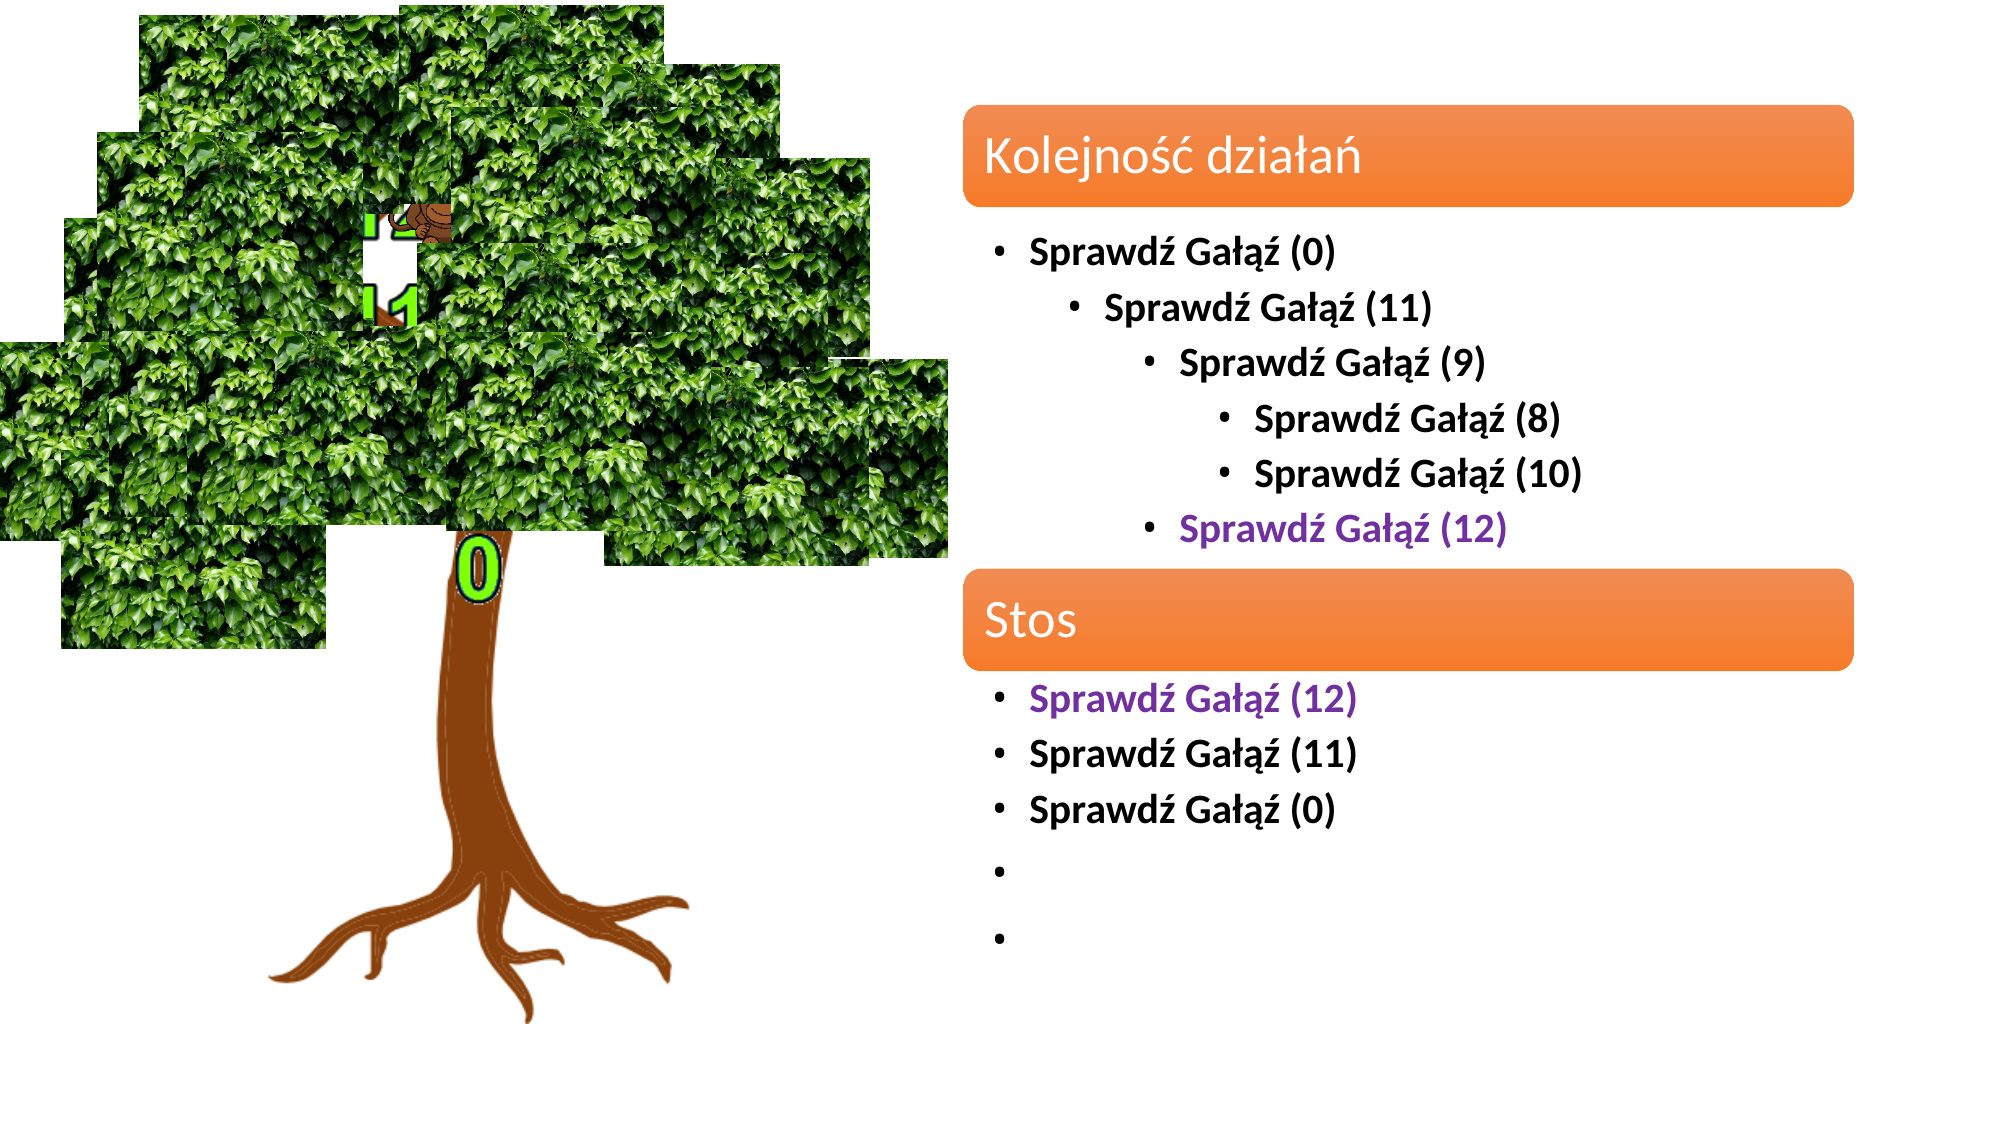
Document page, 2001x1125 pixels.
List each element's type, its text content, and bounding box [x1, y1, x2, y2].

picture [0, 5, 948, 1024]
text_box Kolejność działań [963, 104, 1854, 208]
text_box Sprawdź Gałąź (0) Sprawdź Gałąź (11) Sprawdź Gałąź (9) Sprawdź Gałąź (8) Sprawdź Gałąź (10) Sprawdź Gałąź (12) [963, 224, 1854, 569]
text_box Sprawdź Gałąź (12) Sprawdź Gałąź (11) Sprawdź Gałąź (0) [963, 671, 1854, 954]
text_box Stos [963, 568, 1854, 671]
